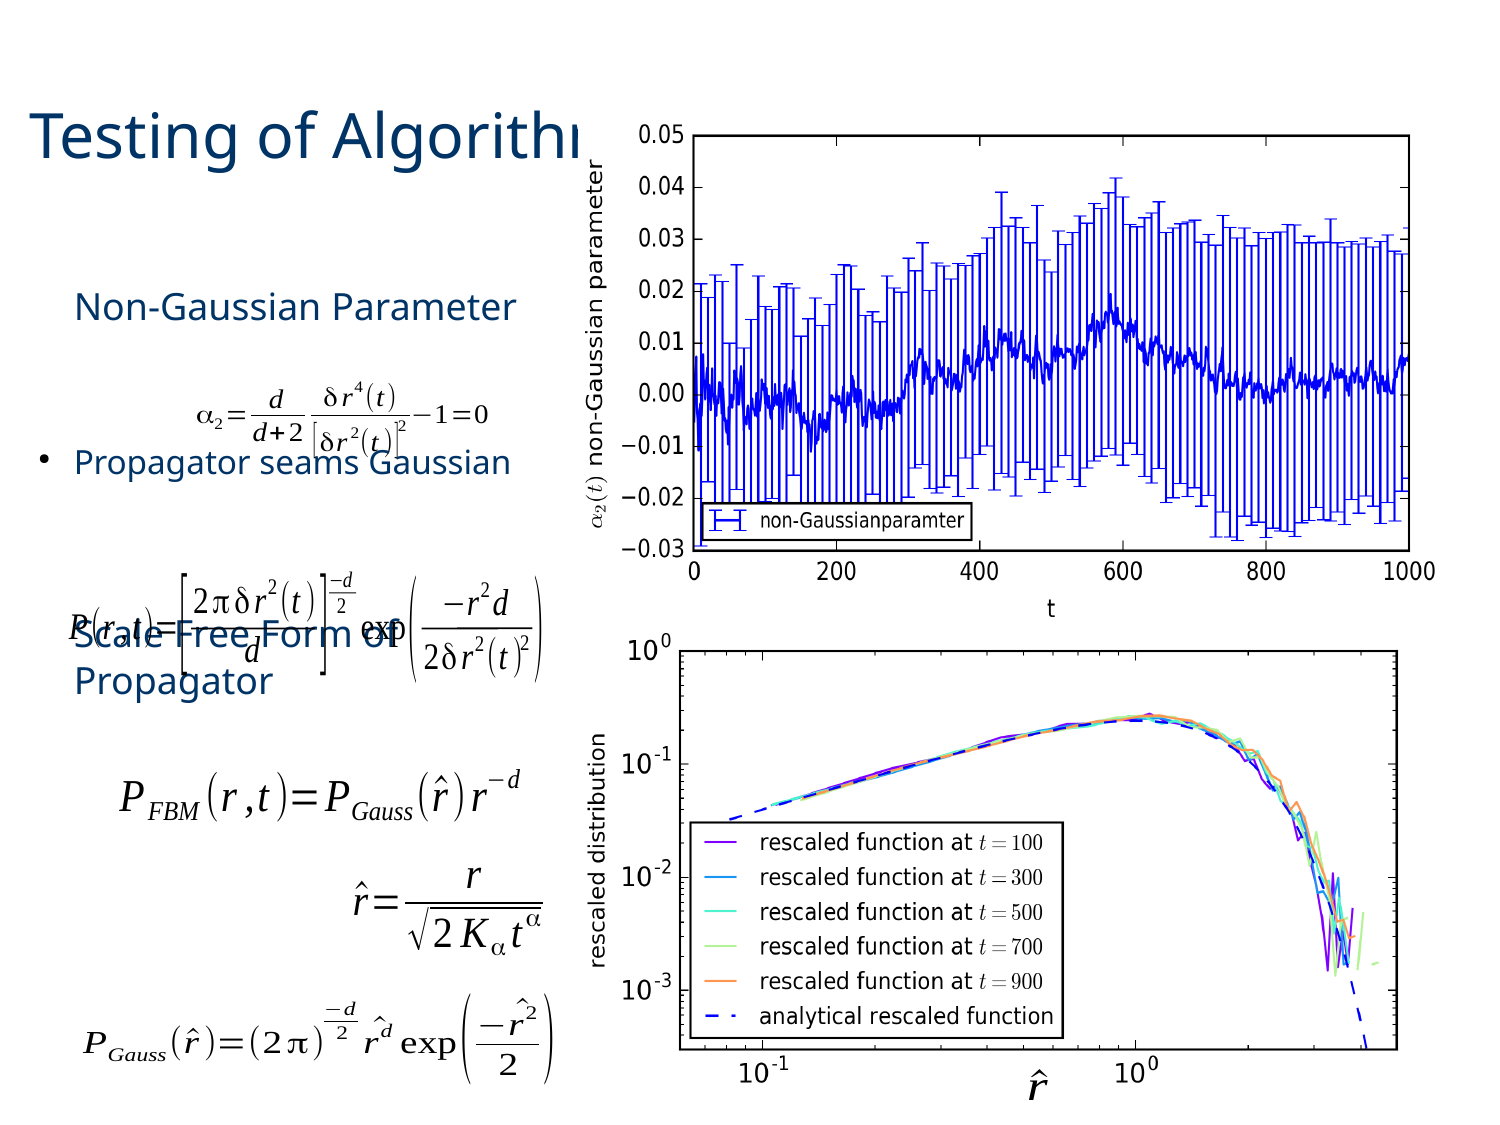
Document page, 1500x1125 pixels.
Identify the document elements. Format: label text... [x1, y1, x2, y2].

title Testing of Algorithm [29, 103, 578, 175]
chart [1013, 1062, 1063, 1111]
text_box Non-Gaussian Parameter Propagator seams Gaussian Scale Free Form of Propagator [23, 224, 565, 1125]
chart [70, 991, 565, 1087]
picture [565, 82, 1500, 1099]
chart [59, 566, 553, 686]
